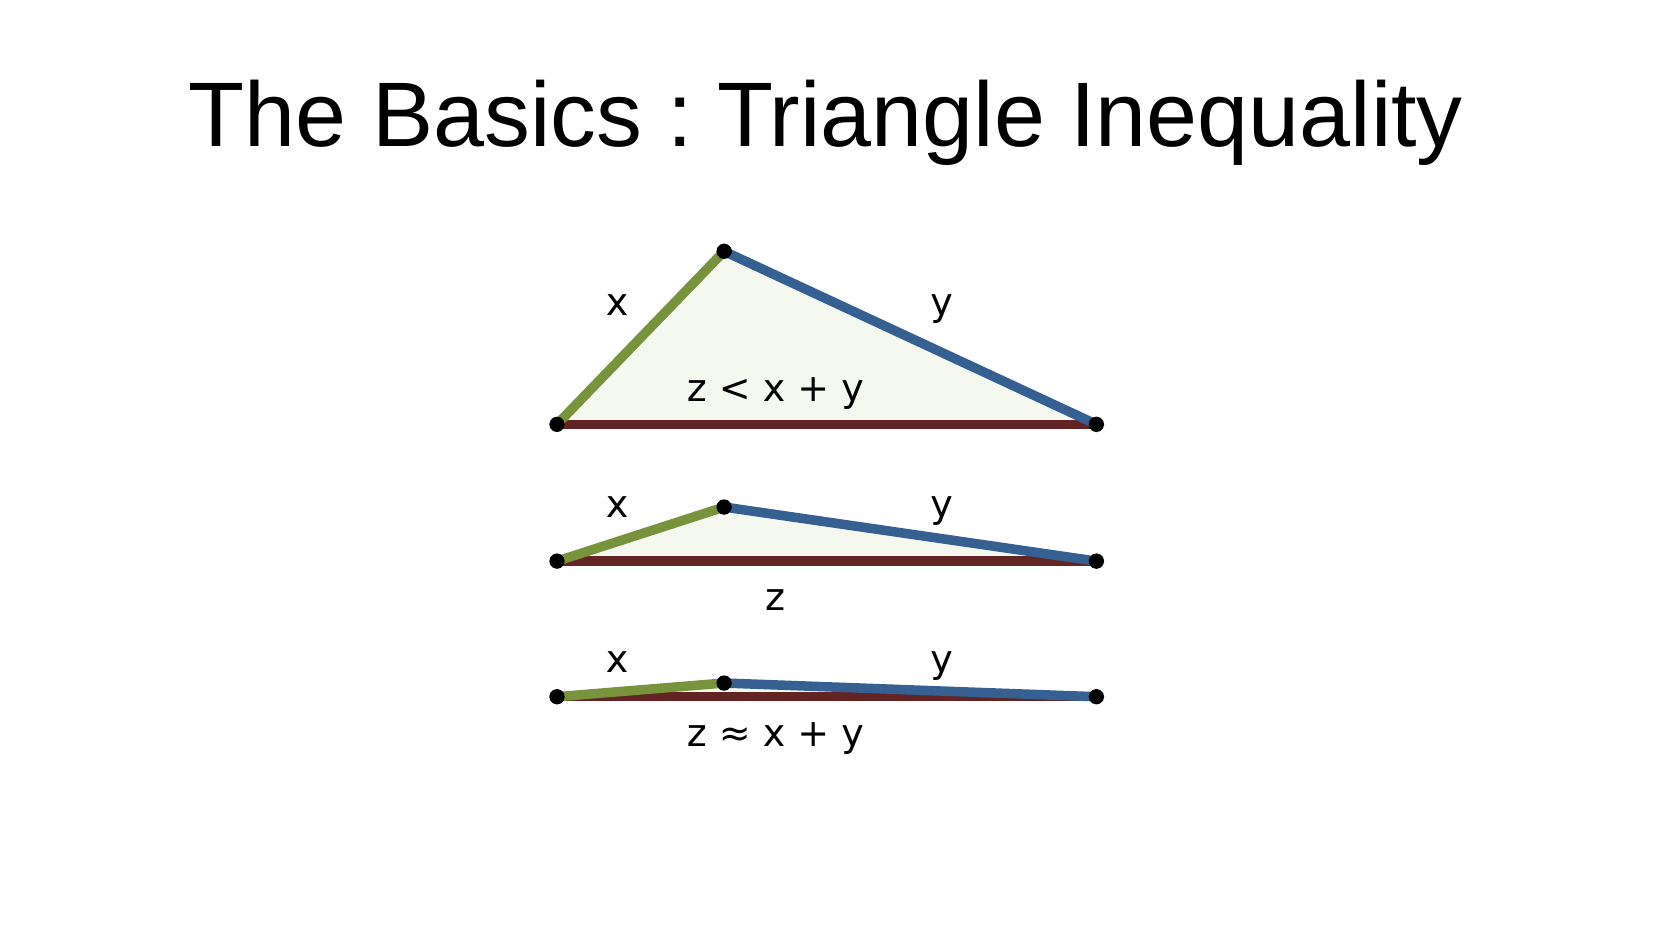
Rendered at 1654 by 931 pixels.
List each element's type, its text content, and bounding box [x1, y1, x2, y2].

picture [547, 240, 1106, 781]
title The Basics : Triangle Inequality [82, 37, 1571, 193]
